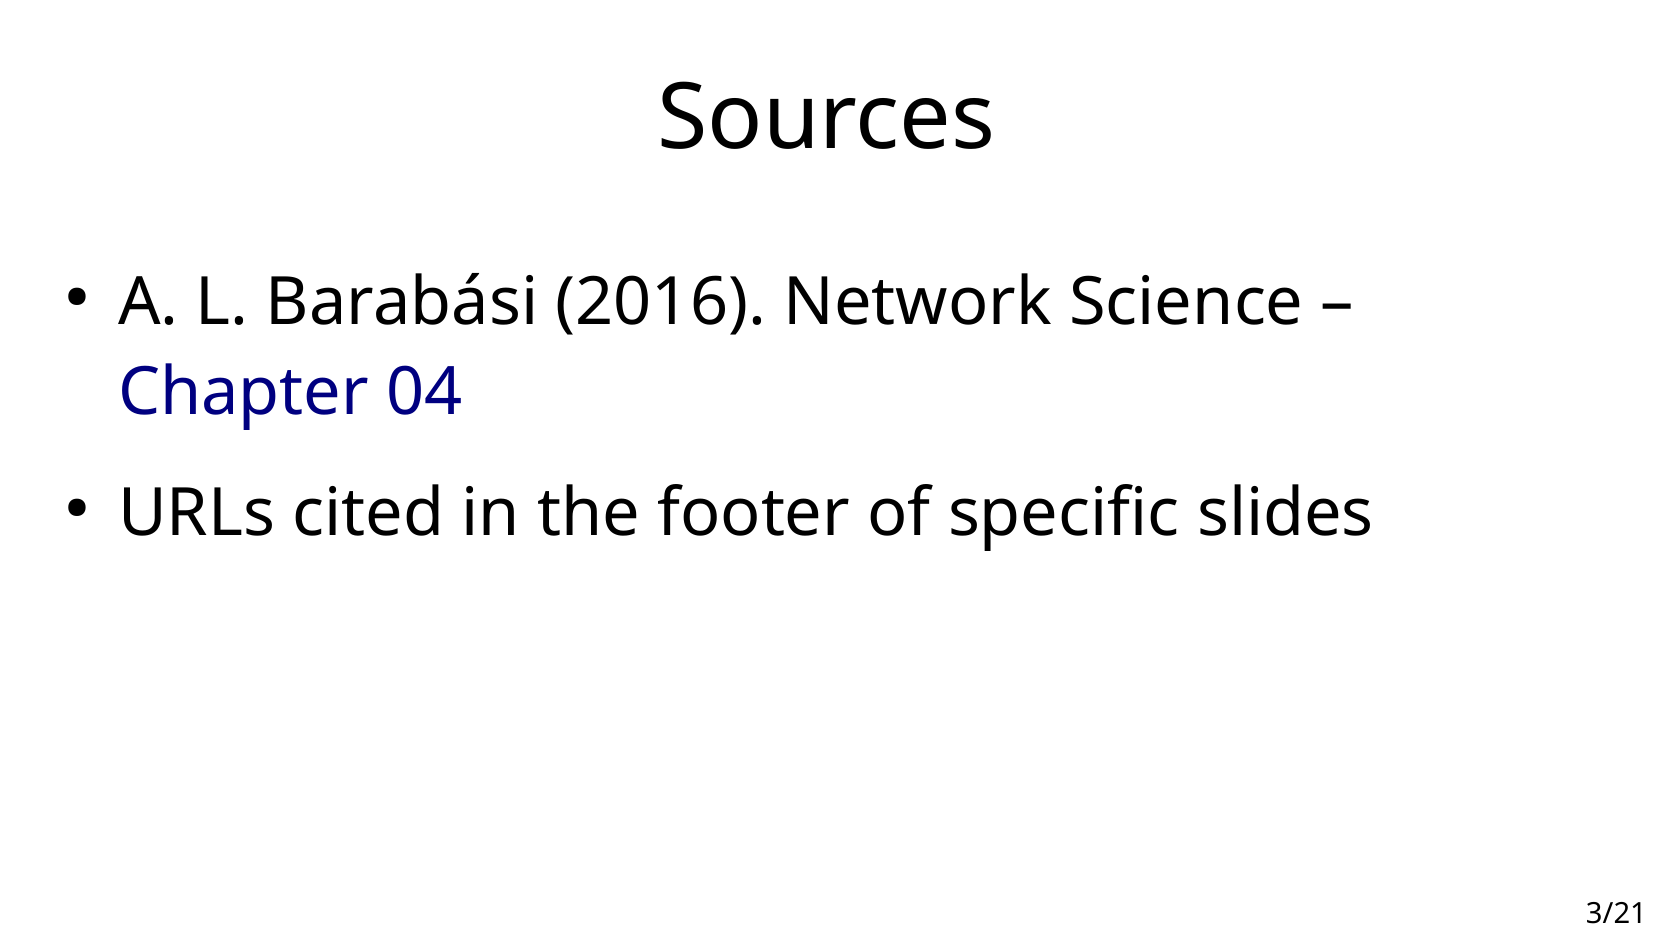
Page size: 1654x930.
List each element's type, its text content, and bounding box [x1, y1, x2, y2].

title Sources [82, 1, 1571, 225]
list A. L. Barabási (2016). Network Science – Chapter 04 URLs cited in the footer of specific slides [47, 252, 1621, 793]
